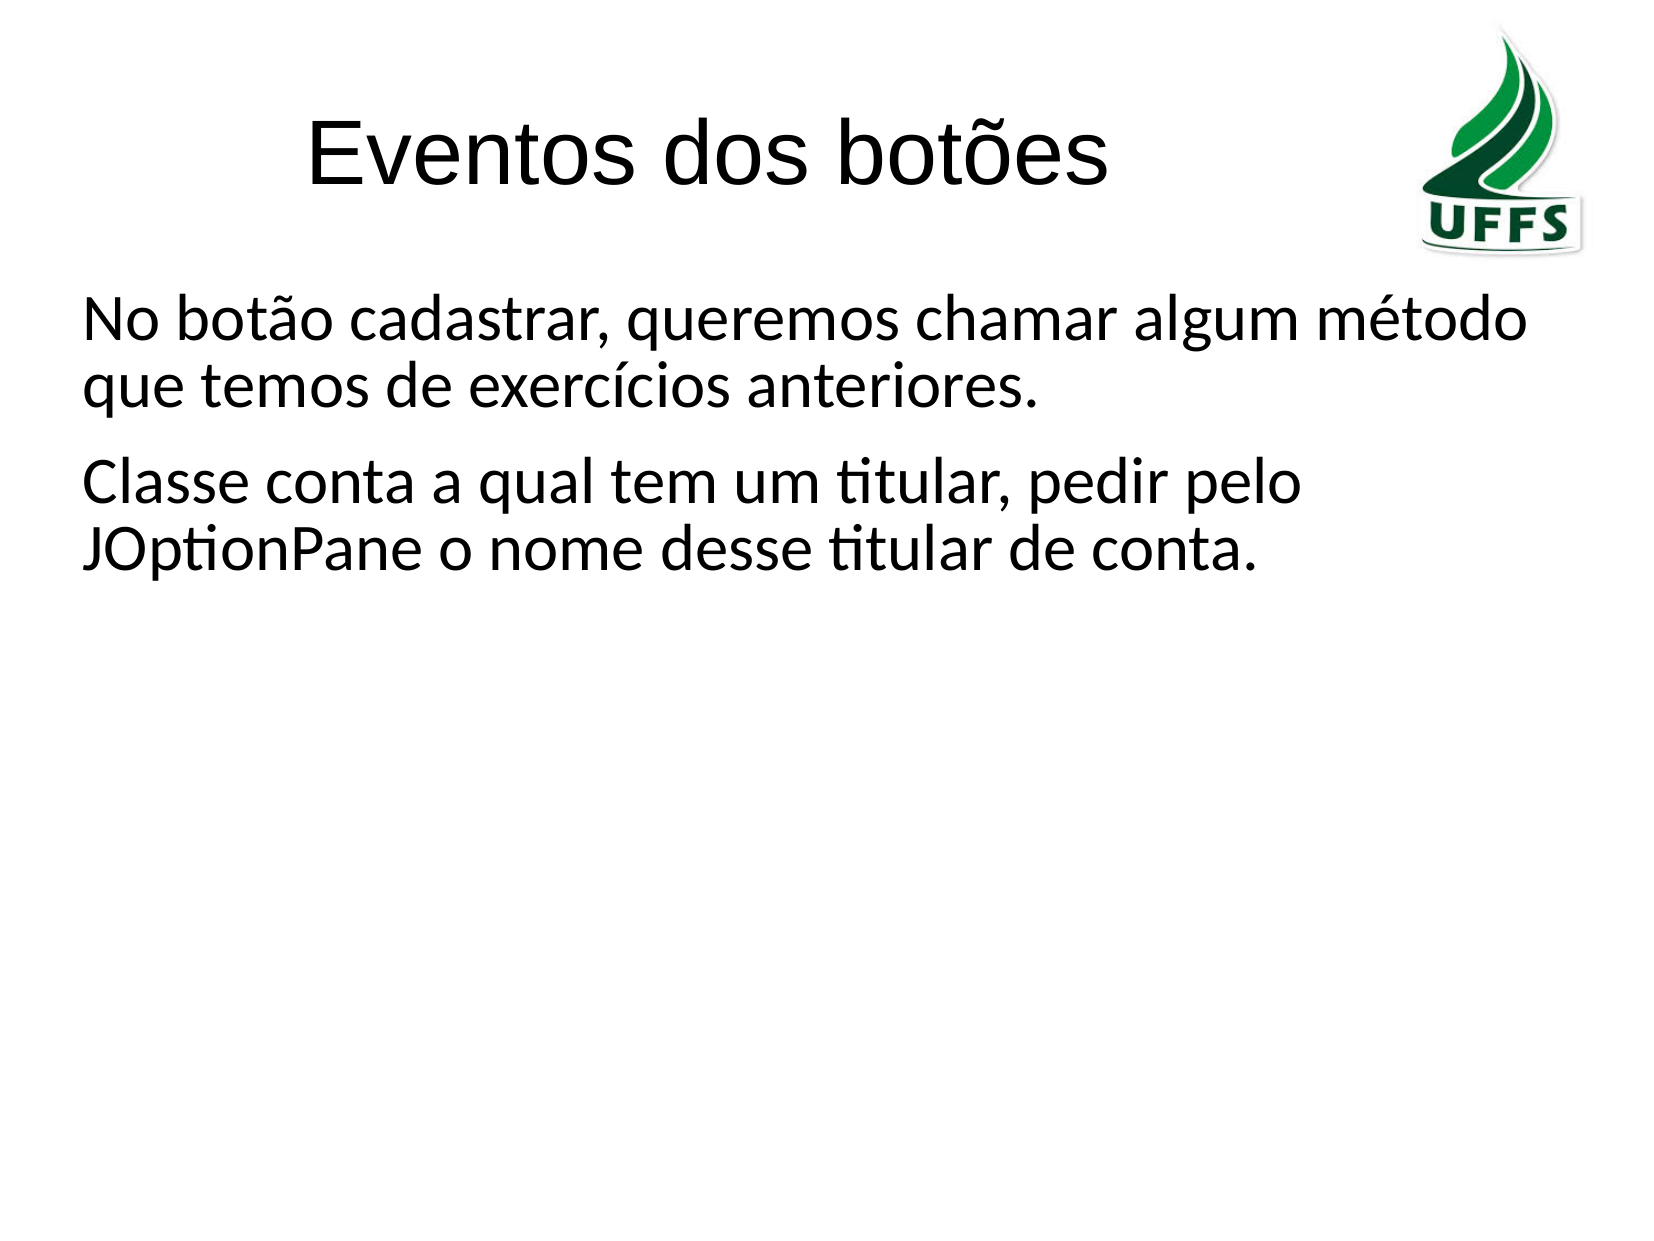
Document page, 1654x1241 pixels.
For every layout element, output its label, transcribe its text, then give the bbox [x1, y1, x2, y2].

picture [1381, 20, 1624, 272]
title Eventos dos botões [82, 49, 1335, 257]
list No botão cadastrar, queremos chamar algum método que temos de exercícios anteriores. Classe conta a qual tem um titular, pedir pelo JOptionPane o nome desse titular de conta. [82, 290, 1571, 1010]
